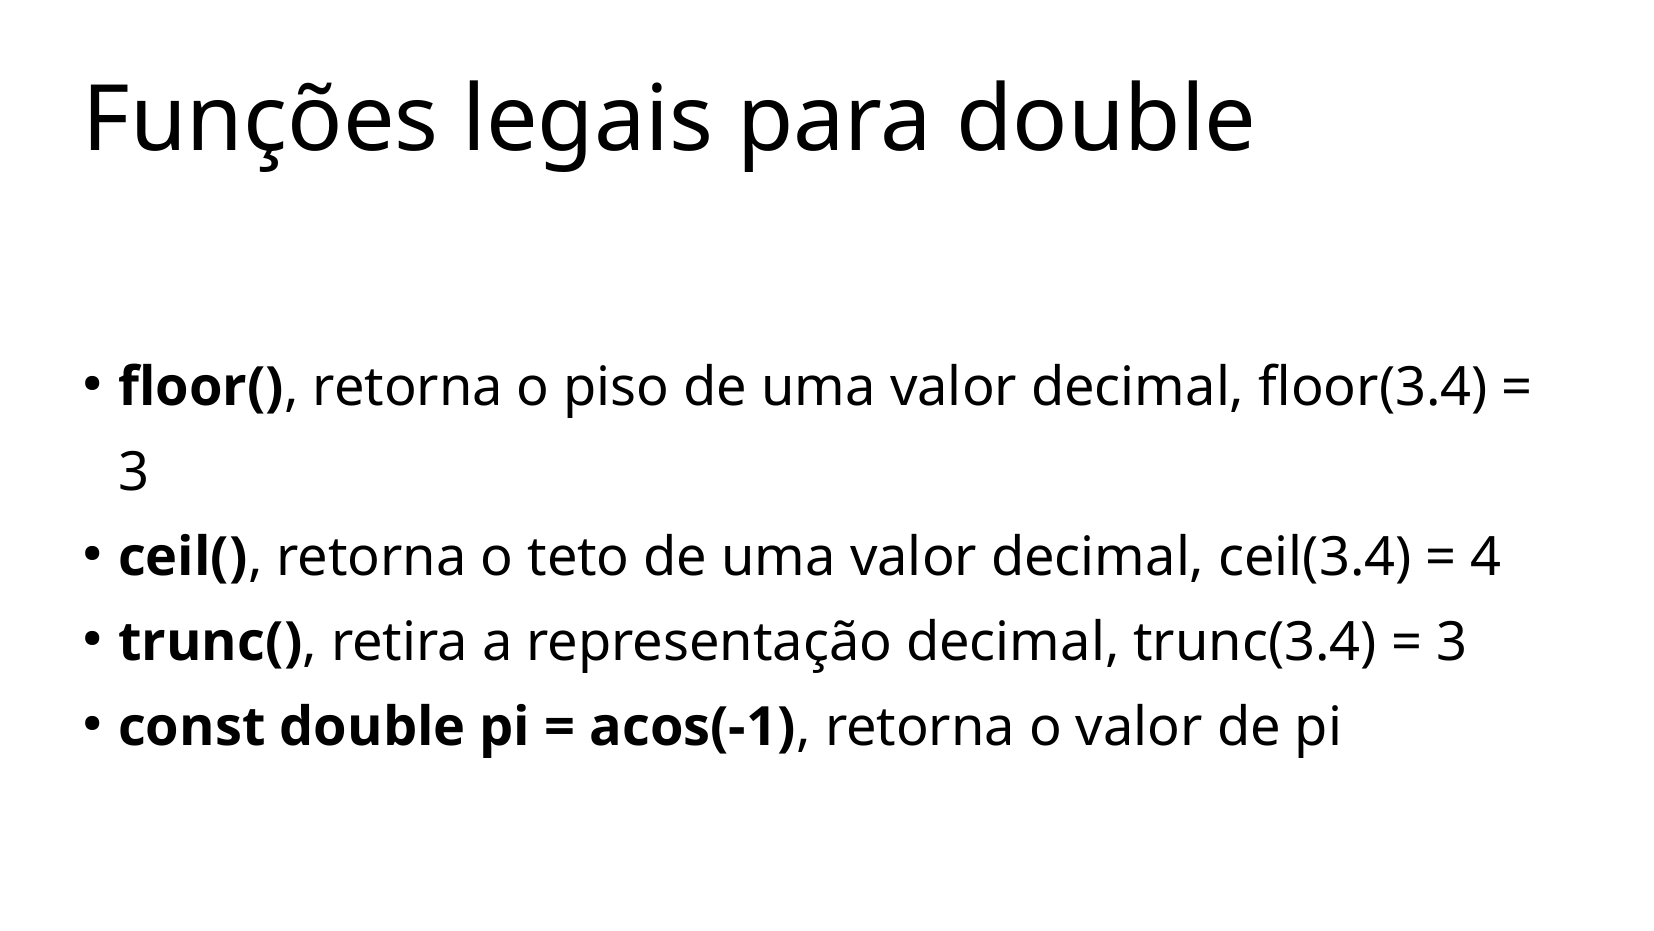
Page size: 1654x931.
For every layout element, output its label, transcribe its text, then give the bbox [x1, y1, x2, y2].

title Funções legais para double [82, 37, 1571, 193]
subtitle floor(), retorna o piso de uma valor decimal, floor(3.4) = 3 ceil(), retorna o teto de uma valor decimal, ceil(3.4) = 4 trunc(), retira a representação decimal, trunc(3.4) = 3 const double pi = acos(-1), retorna o valor de pi [82, 200, 1571, 898]
